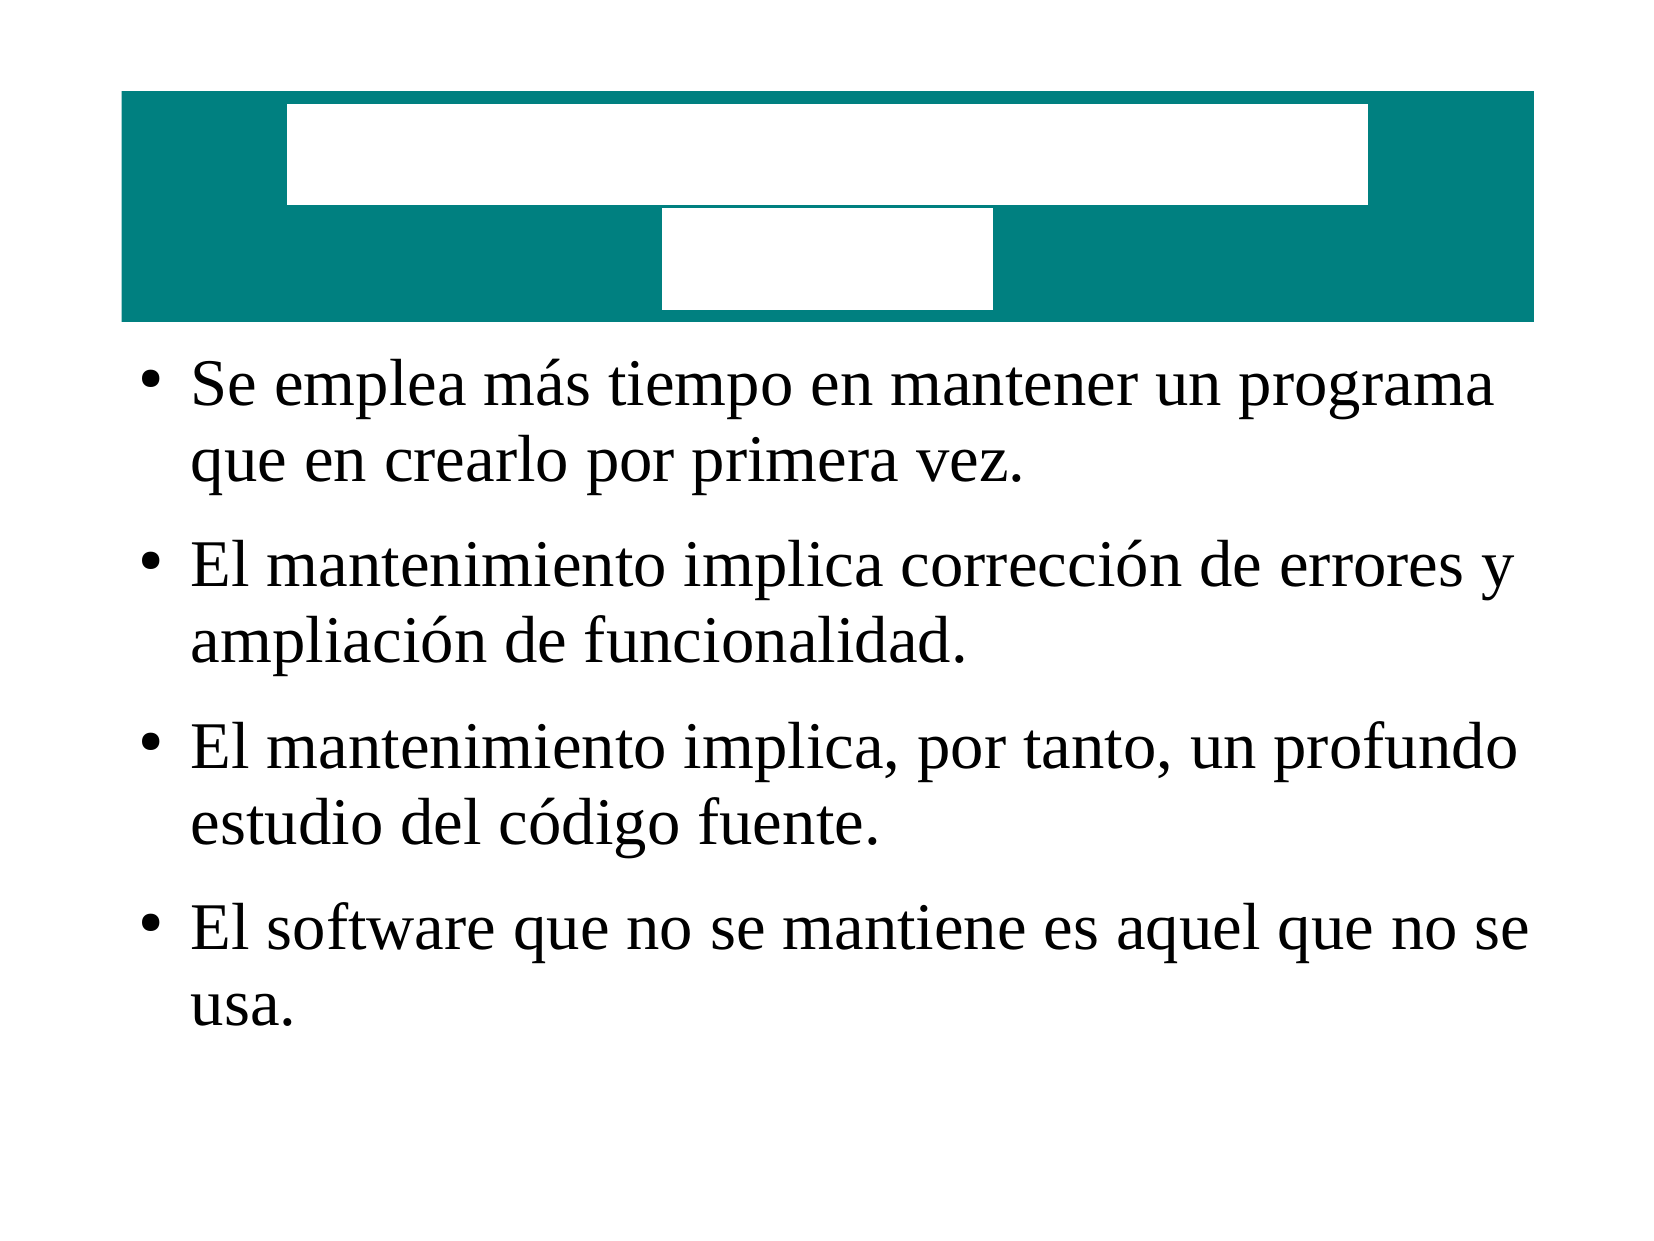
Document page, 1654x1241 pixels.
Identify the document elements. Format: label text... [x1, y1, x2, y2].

title Introducción (I): La crisis del Software [121, 91, 1534, 322]
list Se emplea más tiempo en mantener un programa que en crearlo por primera vez. El mantenimiento implica corrección de errores y ampliación de funcionalidad. El mantenimiento implica, por tanto, un profundo estudio del código fuente. El software que no se mantiene es aquel que no se usa. [121, 344, 1534, 1127]
